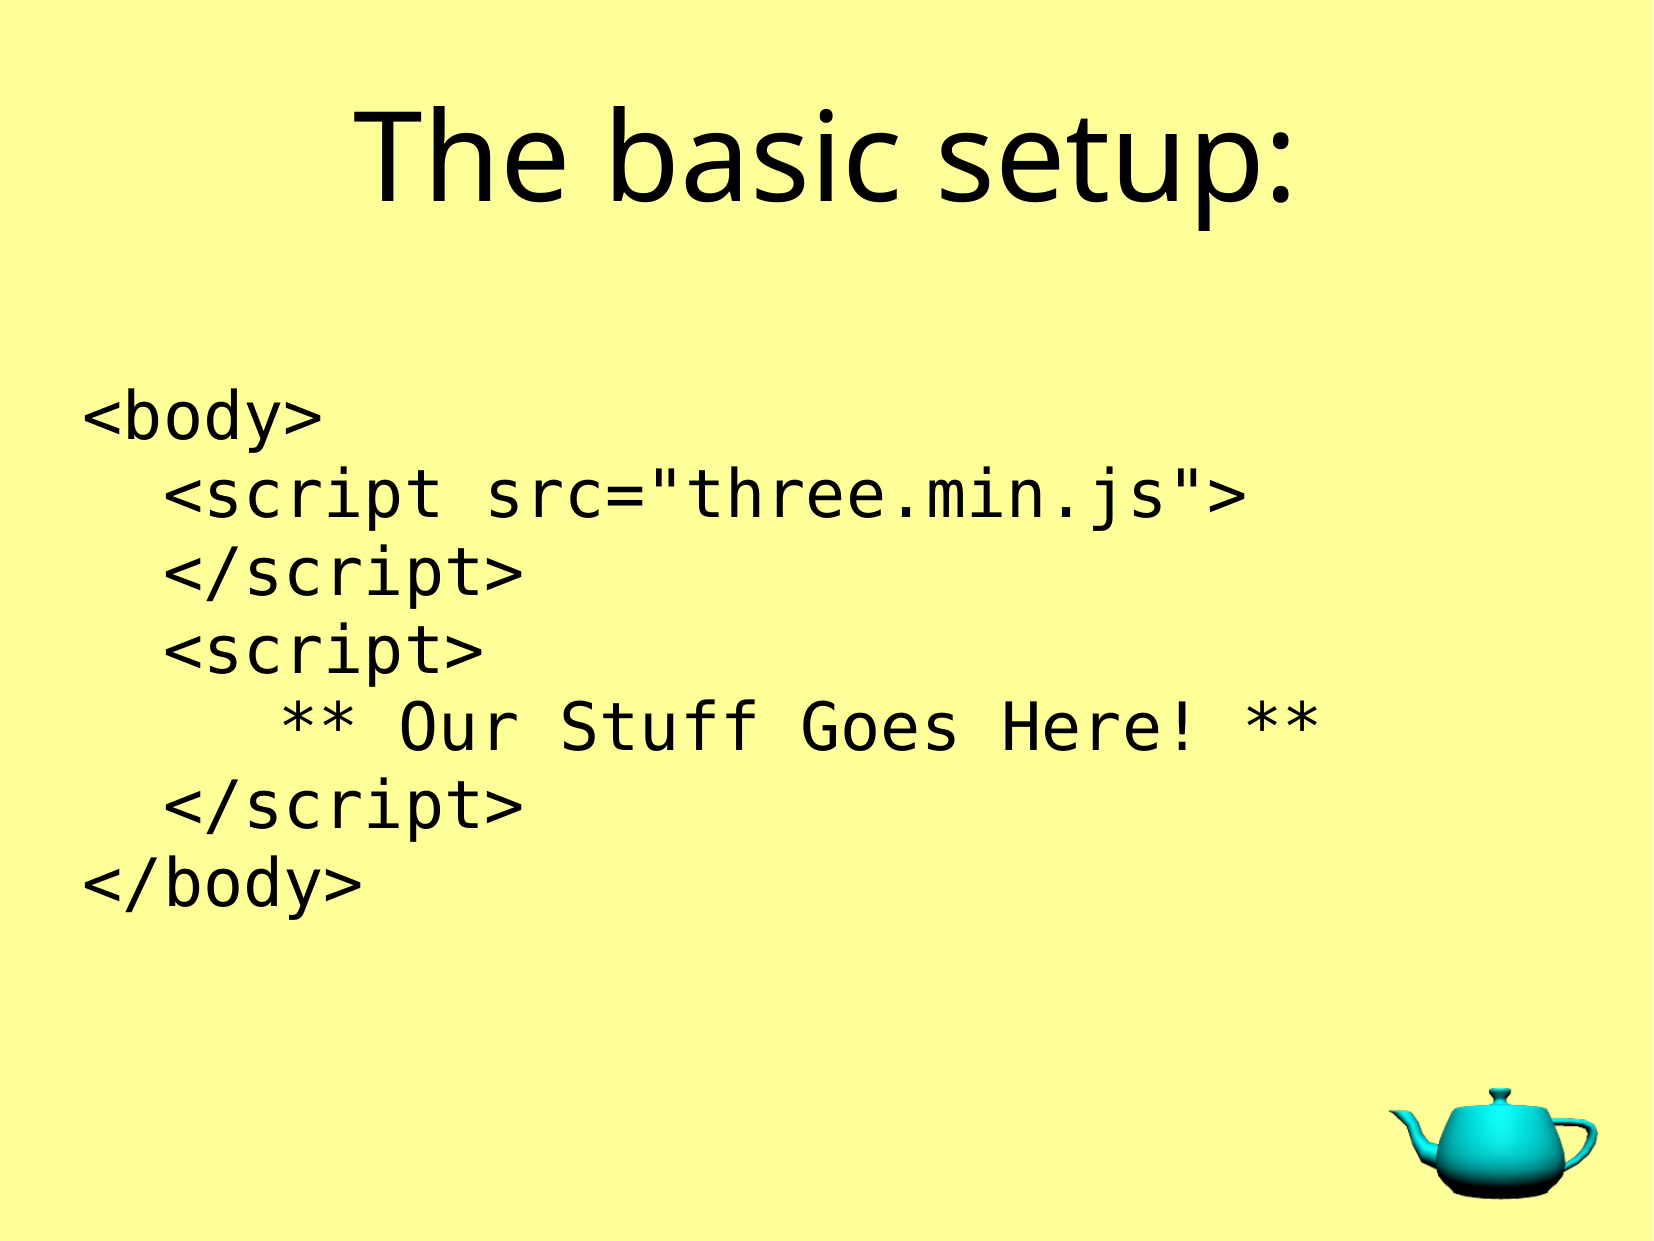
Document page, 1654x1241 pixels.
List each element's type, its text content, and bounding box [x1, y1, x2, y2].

subtitle <body> <script src="three.min.js"> </script> <script> ** Our Stuff Goes Here! ** </script> </body> [82, 290, 1571, 1010]
picture [1387, 1085, 1600, 1201]
title The basic setup: [82, 56, 1571, 250]
